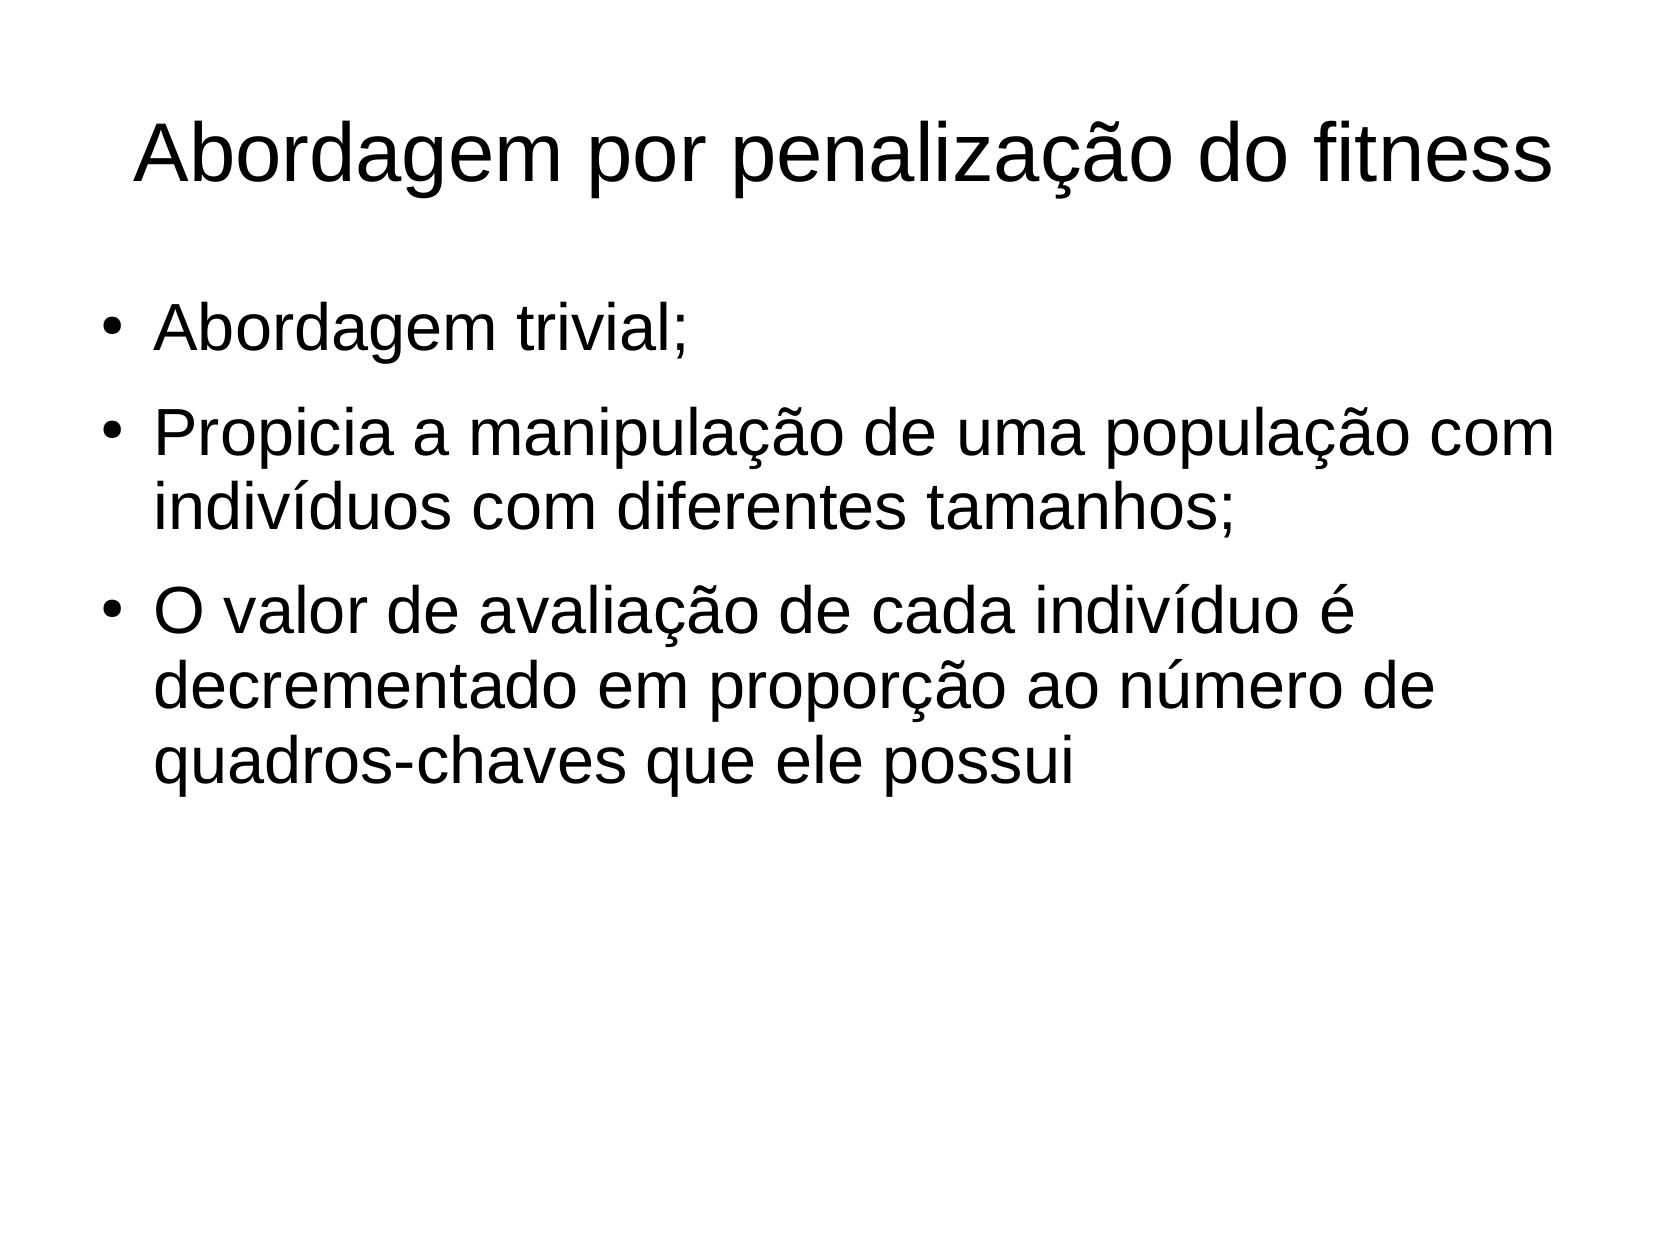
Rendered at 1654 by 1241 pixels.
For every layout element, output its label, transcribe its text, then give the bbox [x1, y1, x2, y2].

title Abordagem por penalização do fitness [82, 49, 1571, 257]
list Abordagem trivial; Propicia a manipulação de uma população com indivíduos com diferentes tamanhos; O valor de avaliação de cada indivíduo é decrementado em proporção ao número de quadros-chaves que ele possui [82, 290, 1571, 1010]
